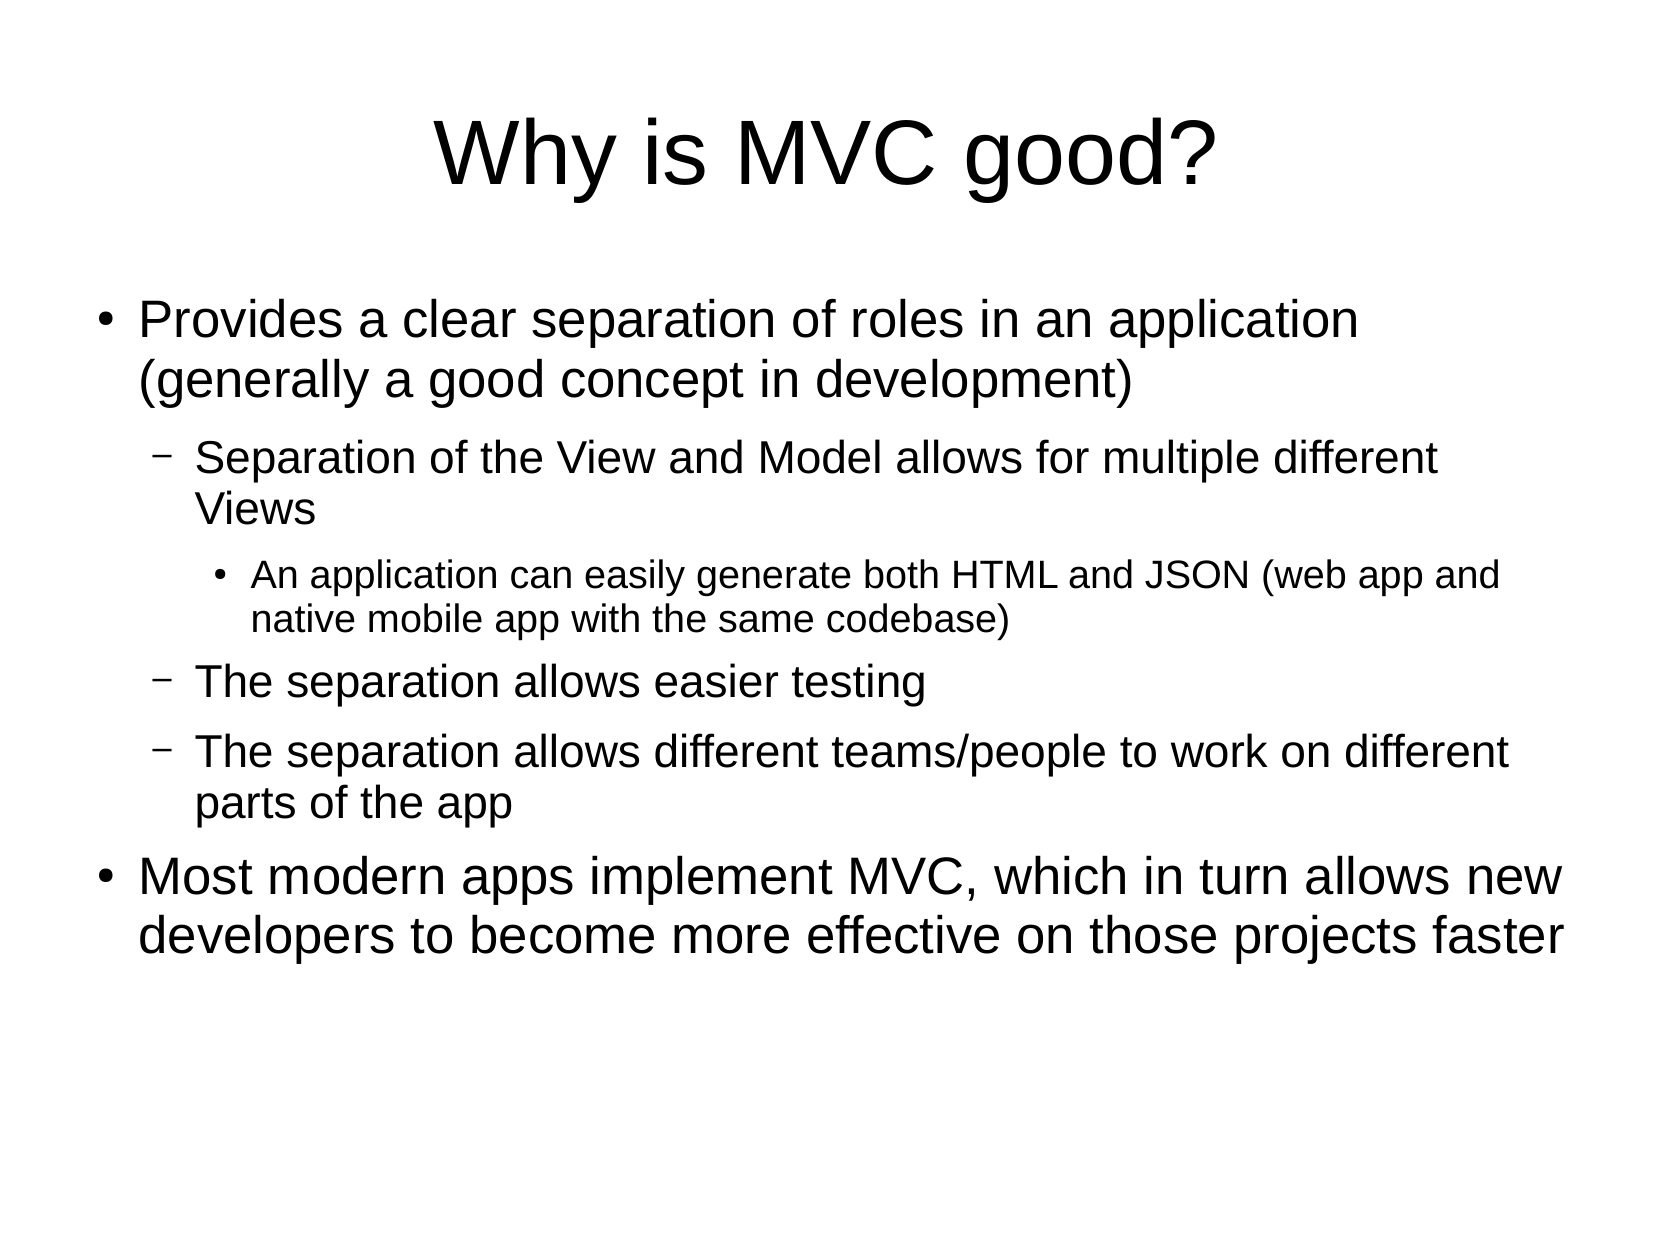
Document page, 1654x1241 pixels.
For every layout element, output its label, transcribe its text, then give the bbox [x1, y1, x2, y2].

list Provides a clear separation of roles in an application (generally a good concept in development) Separation of the View and Model allows for multiple different Views An application can easily generate both HTML and JSON (web app and native mobile app with the same codebase) The separation allows easier testing The separation allows different teams/people to work on different parts of the app Most modern apps implement MVC, which in turn allows new developers to become more effective on those projects faster [82, 290, 1571, 1010]
title Why is MVC good? [82, 49, 1571, 257]
